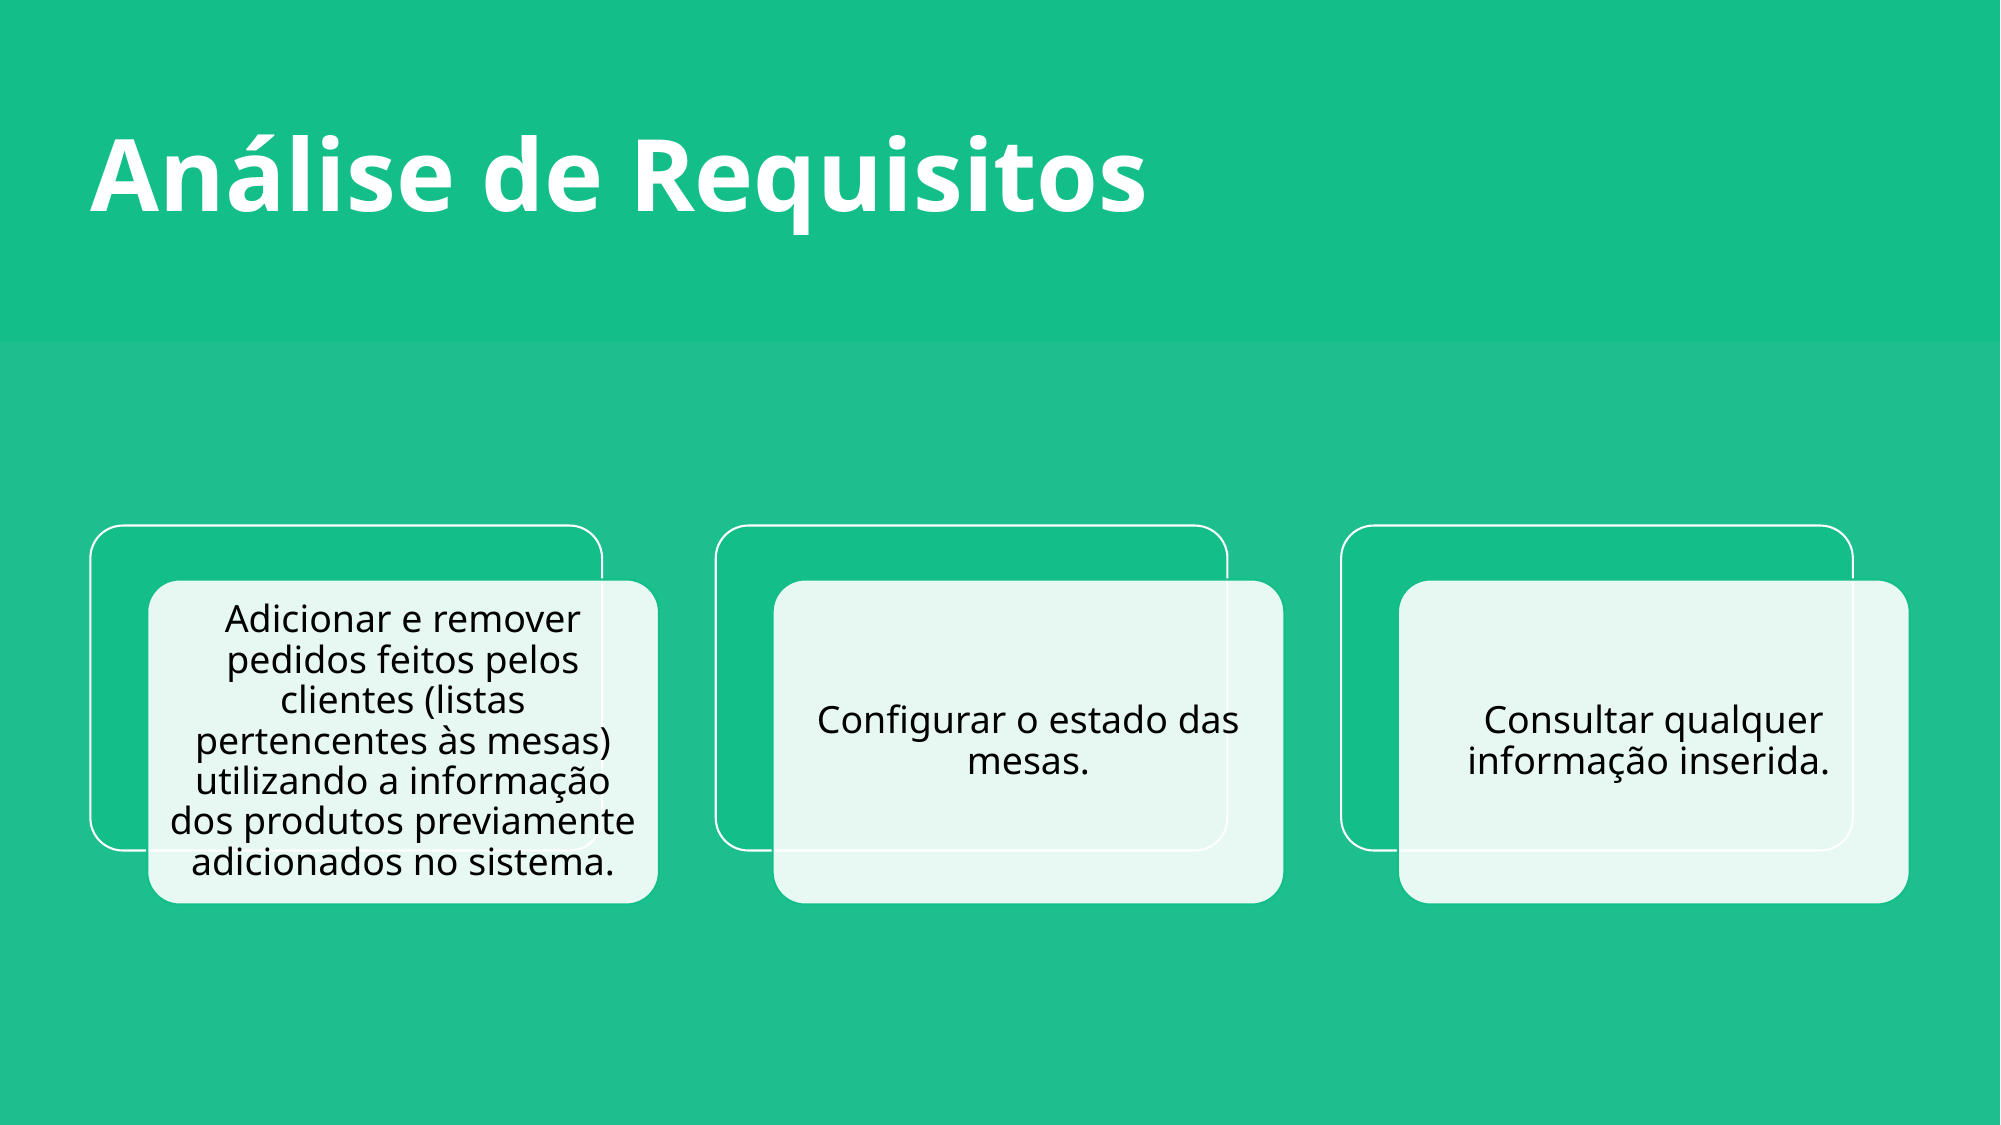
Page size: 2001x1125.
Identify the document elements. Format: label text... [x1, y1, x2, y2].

text_box Configurar o estado das mesas. [772, 579, 1285, 905]
title Análise de Requisitos [90, 90, 1290, 253]
text_box [0, 0, 2000, 1125]
text_box Consultar qualquer informação inserida. [1397, 579, 1910, 905]
text_box Adicionar e remover pedidos feitos pelos clientes (listas pertencentes às mesas) utilizando a informação dos produtos previamente adicionados no sistema. [147, 579, 659, 905]
